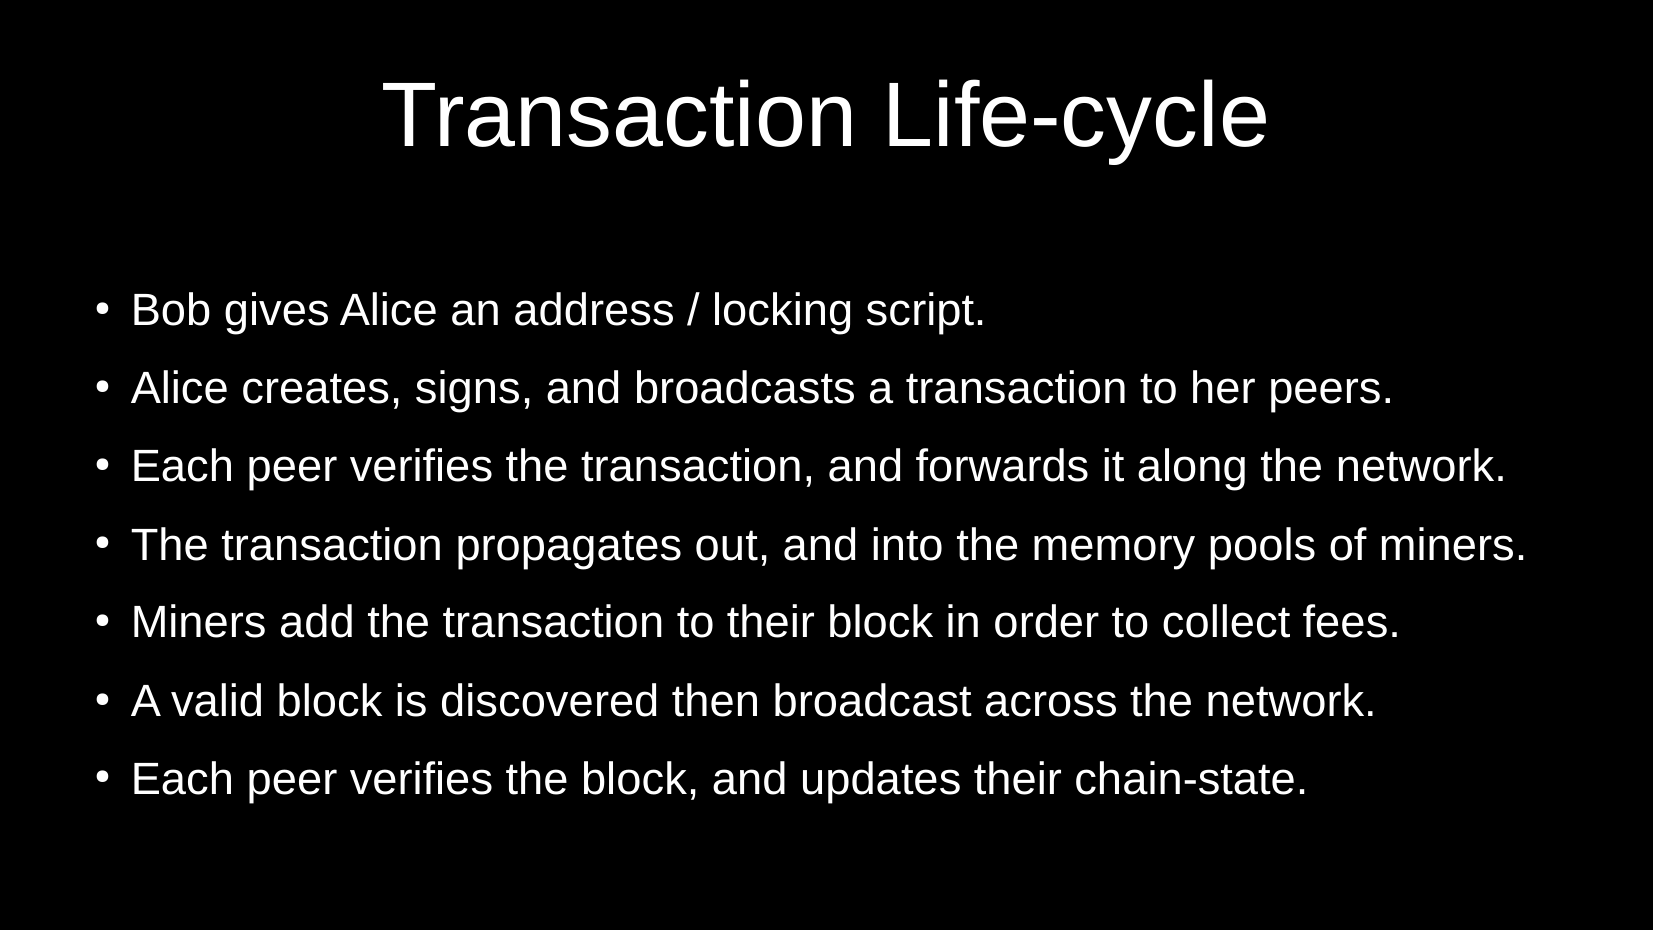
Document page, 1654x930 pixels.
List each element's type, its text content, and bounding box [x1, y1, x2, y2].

list Bob gives Alice an address / locking script. Alice creates, signs, and broadcasts a transaction to her peers. Each peer verifies the transaction, and forwards it along the network. The transaction propagates out, and into the memory pools of miners. Miners add the transaction to their block in order to collect fees. A valid block is discovered then broadcast across the network. Each peer verifies the block, and updates their chain-state. [82, 270, 1571, 811]
title Transaction Life-cycle [82, 37, 1571, 193]
